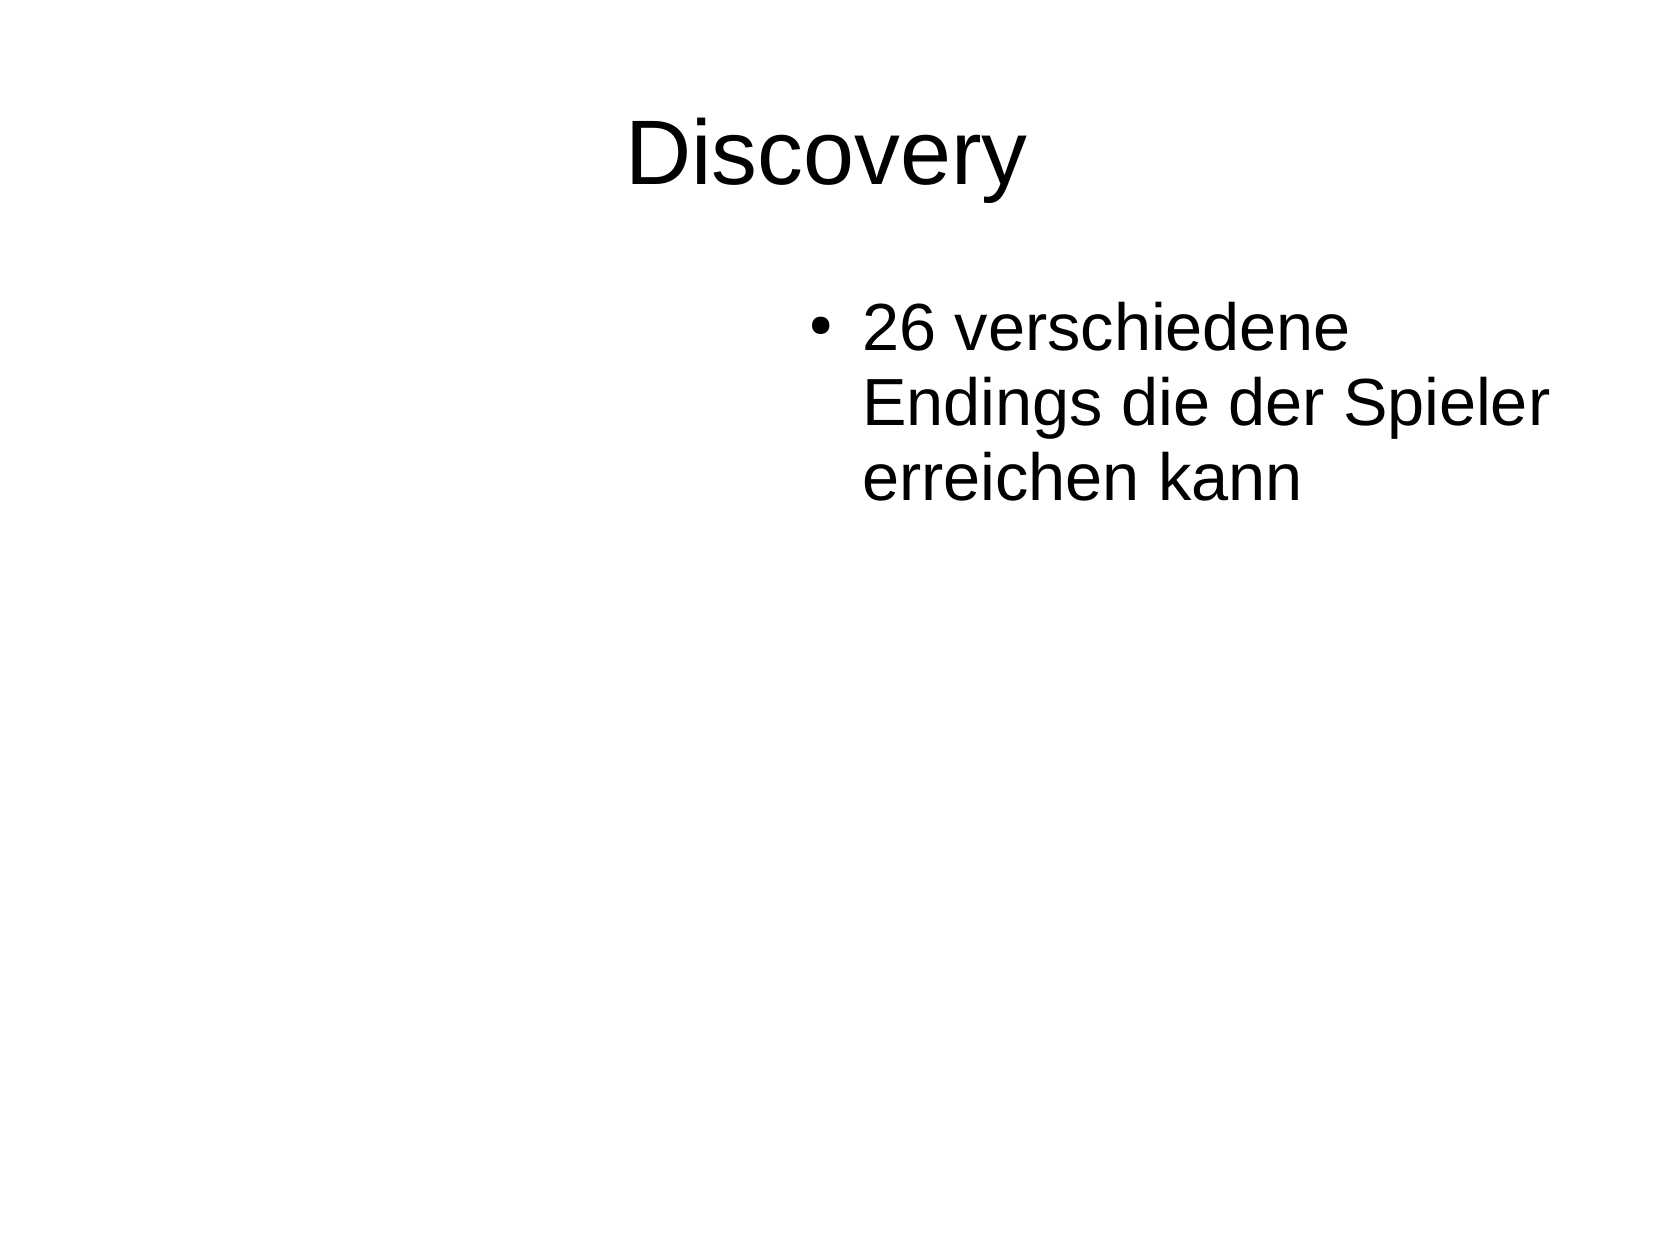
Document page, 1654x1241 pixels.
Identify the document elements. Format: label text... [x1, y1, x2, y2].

title Discovery [82, 49, 1571, 257]
list 26 verschiedene Endings die der Spieler erreichen kann [791, 290, 1571, 1109]
